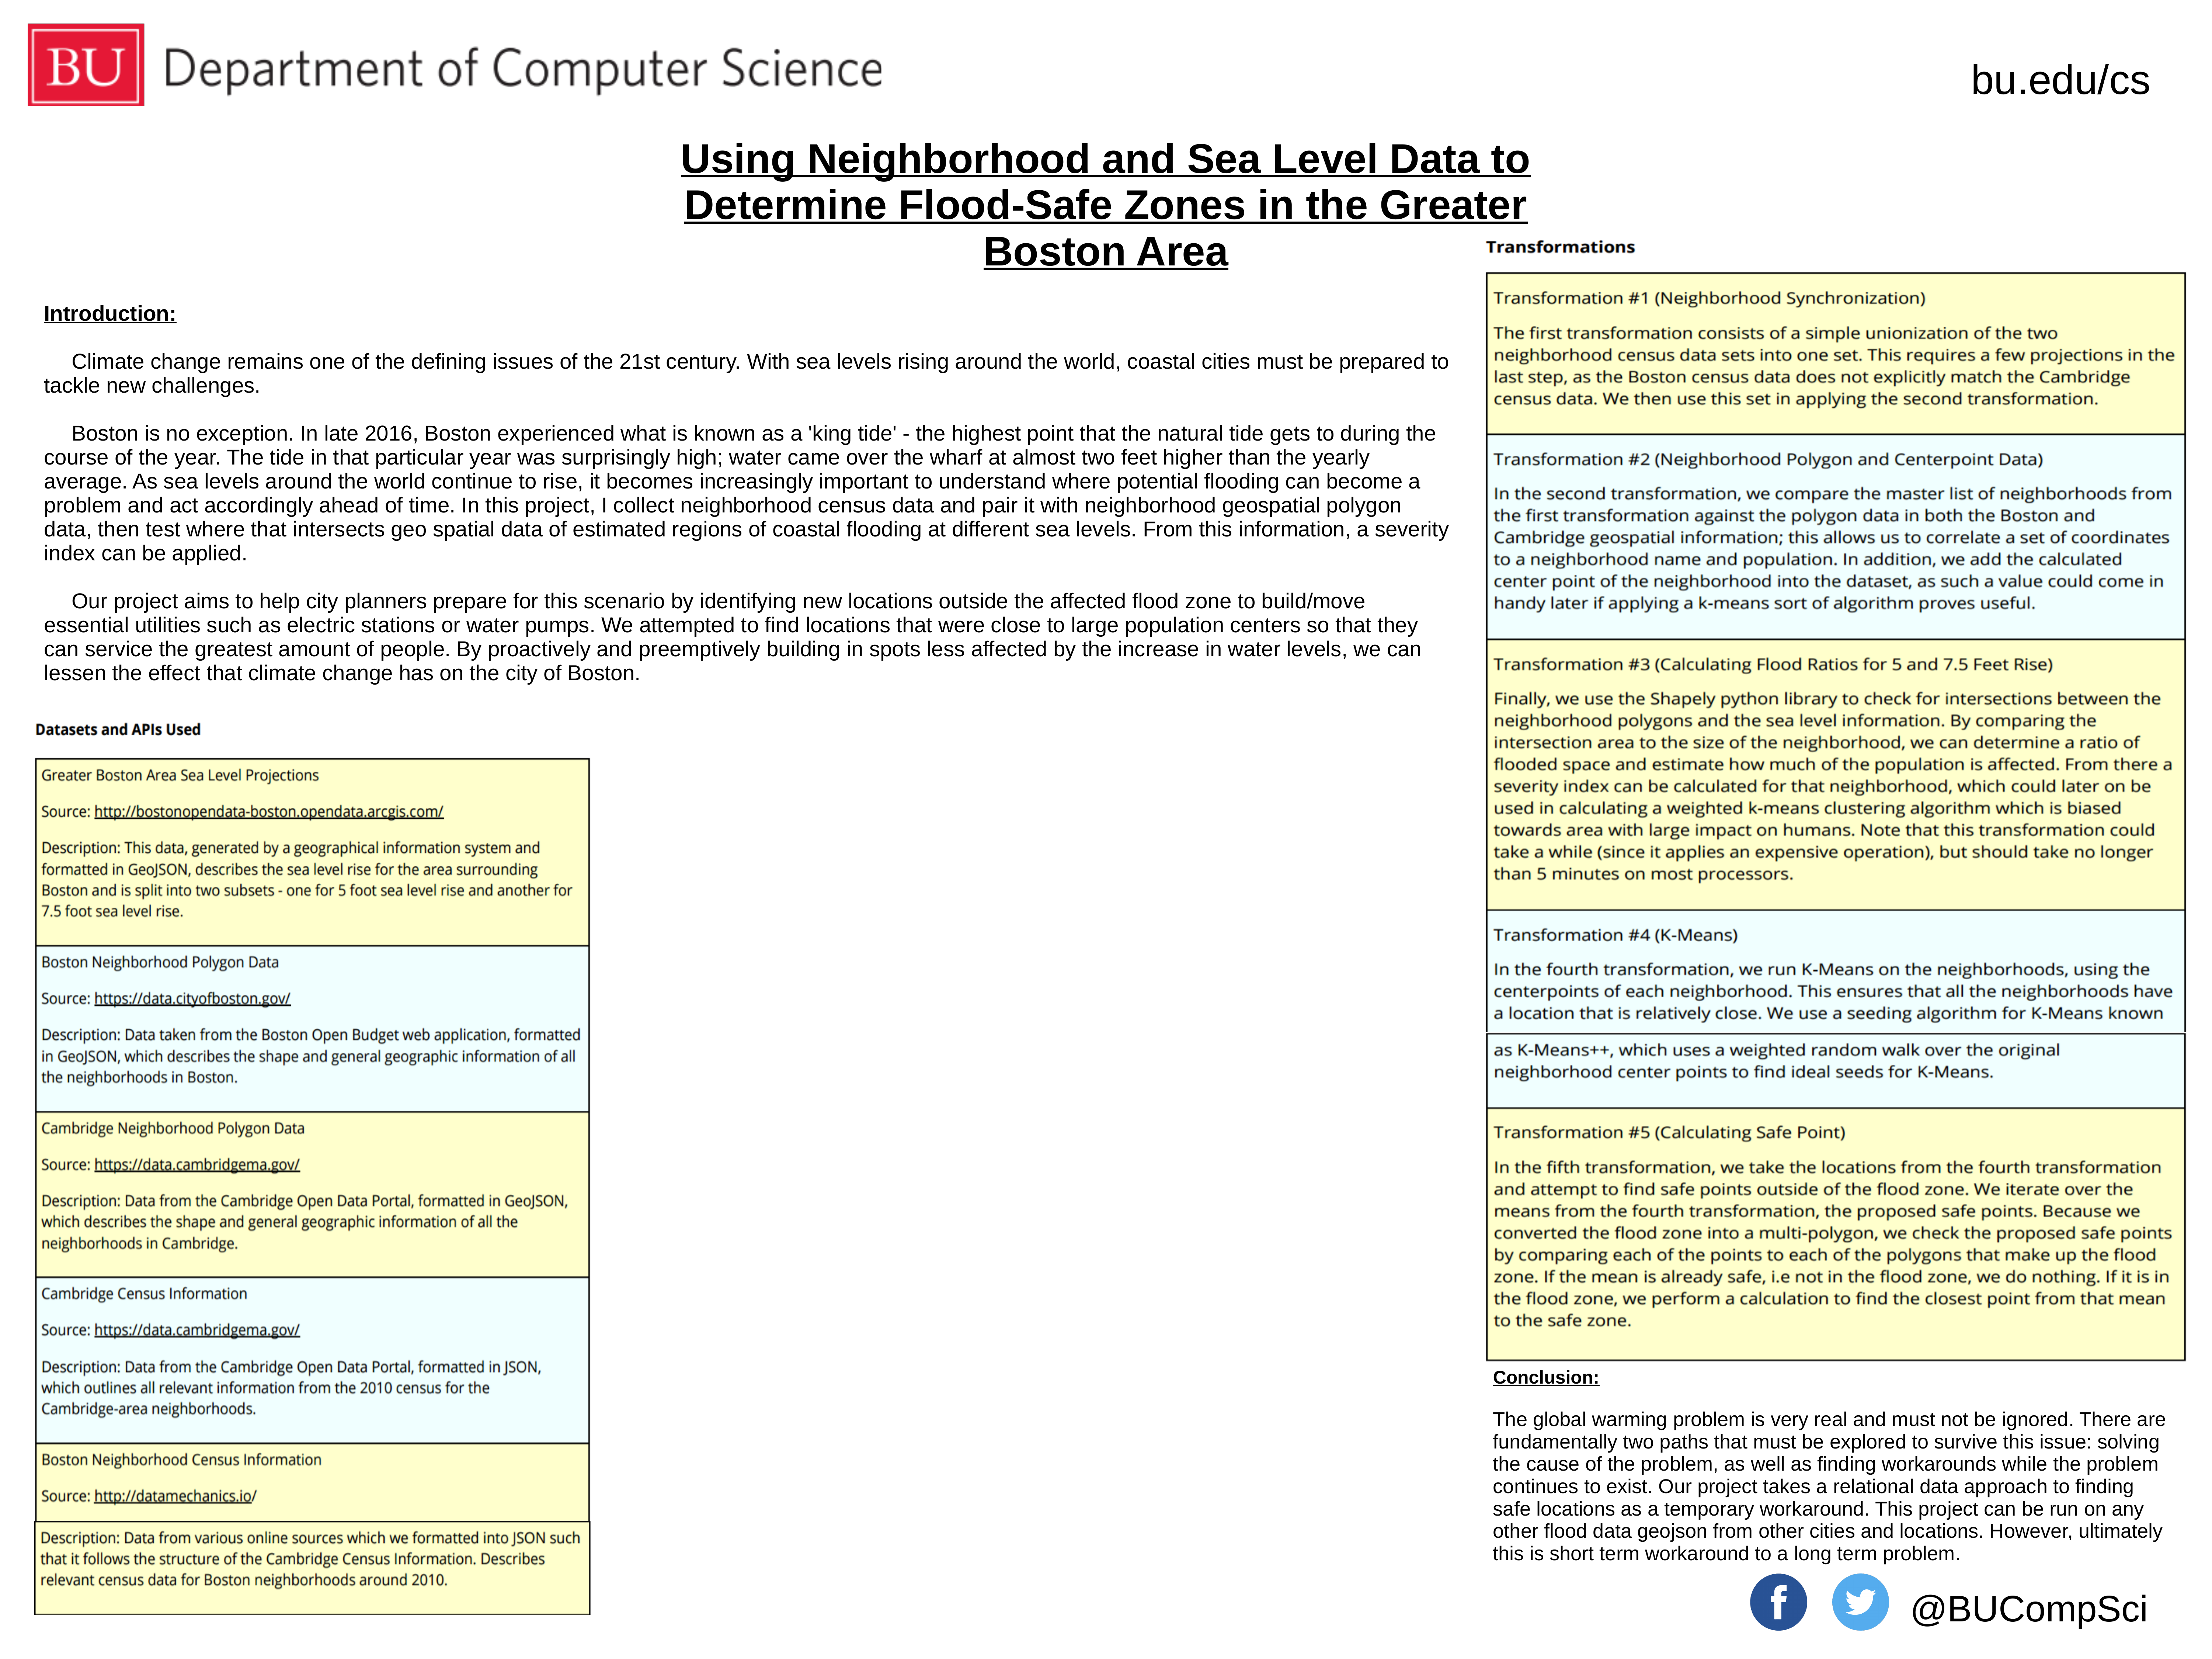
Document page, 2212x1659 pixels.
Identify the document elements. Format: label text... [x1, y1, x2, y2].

picture [33, 720, 592, 1615]
text_box bu.edu/cs [1965, 38, 2160, 105]
text_box Conclusion: The global warming problem is very real and must not be ignored. There are fundamentally two paths that must be explored to survive this issue: solving the cause of the problem, as well as finding workarounds while the problem continues to exist. Our project takes a relational data approach to finding safe locations as a temporary workaround. This project can be run on any other flood data geojson from other cities and locations. However, ultimately this is short term workaround to a long term problem. [1488, 1364, 2184, 1578]
text_box @BUCompSci [1905, 1578, 2160, 1632]
picture [1482, 237, 2190, 1366]
picture [1740, 1578, 1817, 1641]
picture [28, 23, 881, 106]
text_box Using Neighborhood and Sea Level Data to Determine Flood-Safe Zones in the Greater Boston Area [647, 133, 1565, 277]
picture [1832, 1578, 1889, 1631]
text_box Introduction: Climate change remains one of the defining issues of the 21st century. With sea levels rising around the world, coastal cities must be prepared to tackle new challenges. Boston is no exception. In late 2016, Boston experienced what is known as a 'king tide' - the highest point that the natural tide gets to during the course of the year. The tide in that particular year was surprisingly high; water came over the wharf at almost two feet higher than the yearly average. As sea levels around the world continue to rise, it becomes increasingly important to understand where potential flooding can become a problem and act accordingly ahead of time. In this project, I collect neighborhood census data and pair it with neighborhood geospatial polygon data, then test where that intersects geo spatial data of estimated regions of coastal flooding at different sea levels. From this information, a severity index can be applied. Our project aims to help city planners prepare for this scenario by identifying new locations outside the affected flood zone to build/move essential utilities such as electric stations or water pumps. We attempted to find locations that were close to large population centers so that they can service the greatest amount of people. By proactively and preemptively building in spots less affected by the increase in water levels, we can lessen the effect that climate change has on the city of Boston. [39, 298, 1461, 686]
